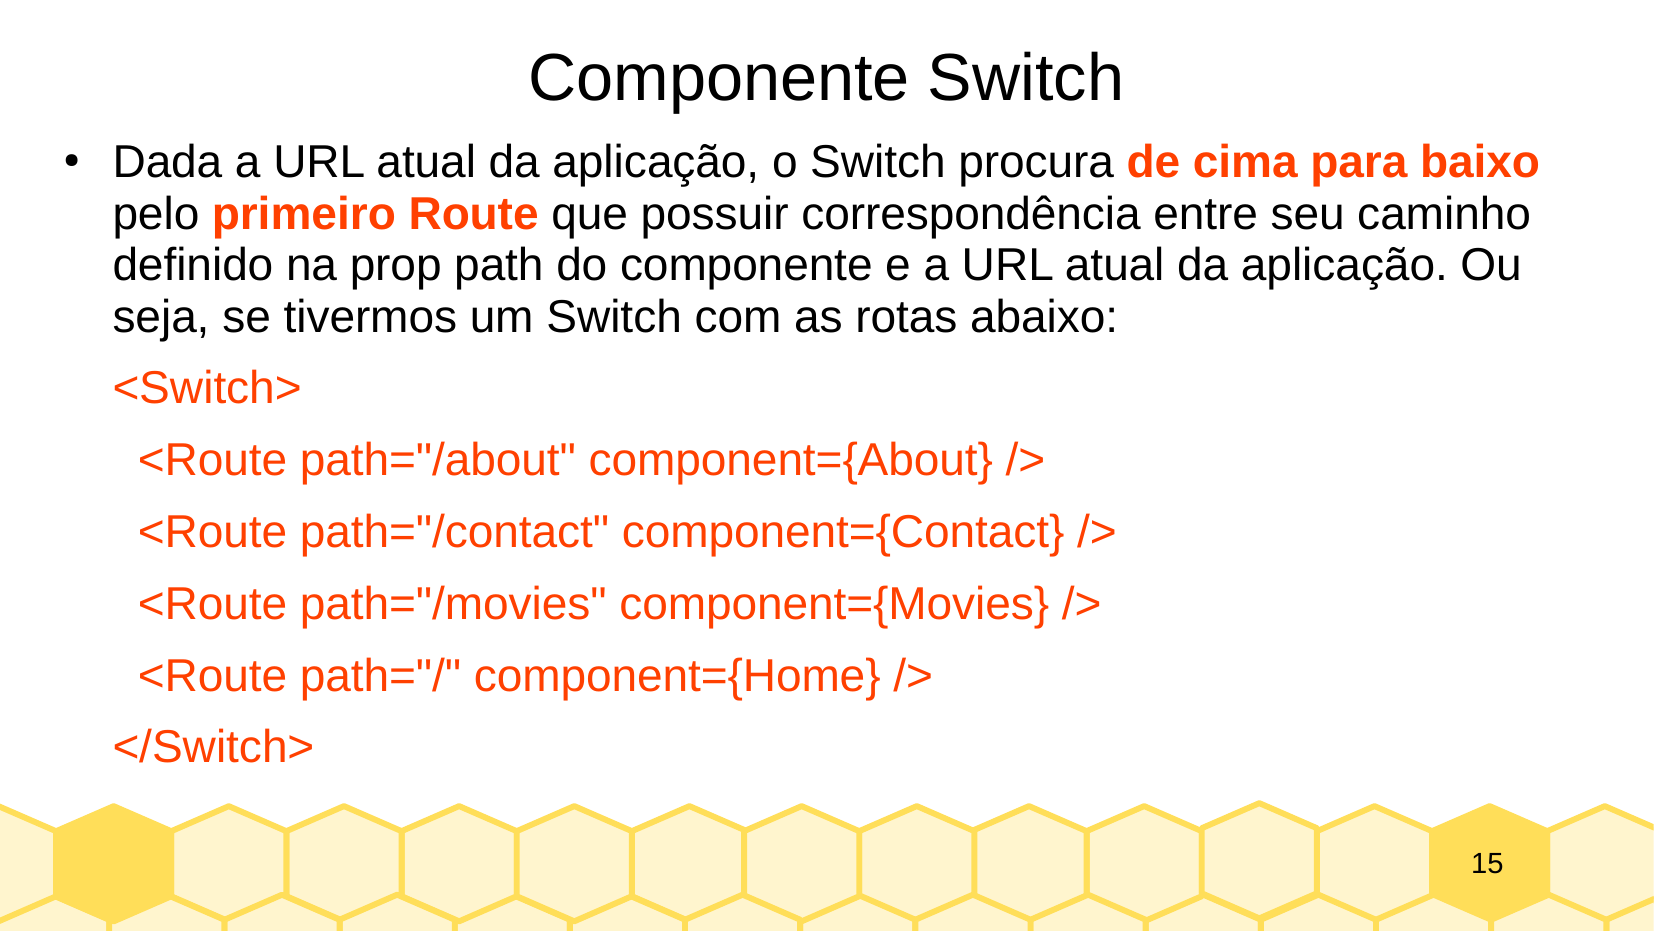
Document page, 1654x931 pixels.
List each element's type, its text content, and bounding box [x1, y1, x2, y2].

list Dada a URL atual da aplicação, o Switch procura de cima para baixo pelo primeiro Route que possuir correspondência entre seu caminho definido na prop path do componente e a URL atual da aplicação. Ou seja, se tivermos um Switch com as rotas abaixo: <Switch> <Route path="/about" component={About} /> <Route path="/contact" component={Contact} /> <Route path="/movies" component={Movies} /> <Route path="/" component={Home} /> </Switch> [47, 135, 1560, 775]
title Componente Switch [82, 37, 1571, 193]
